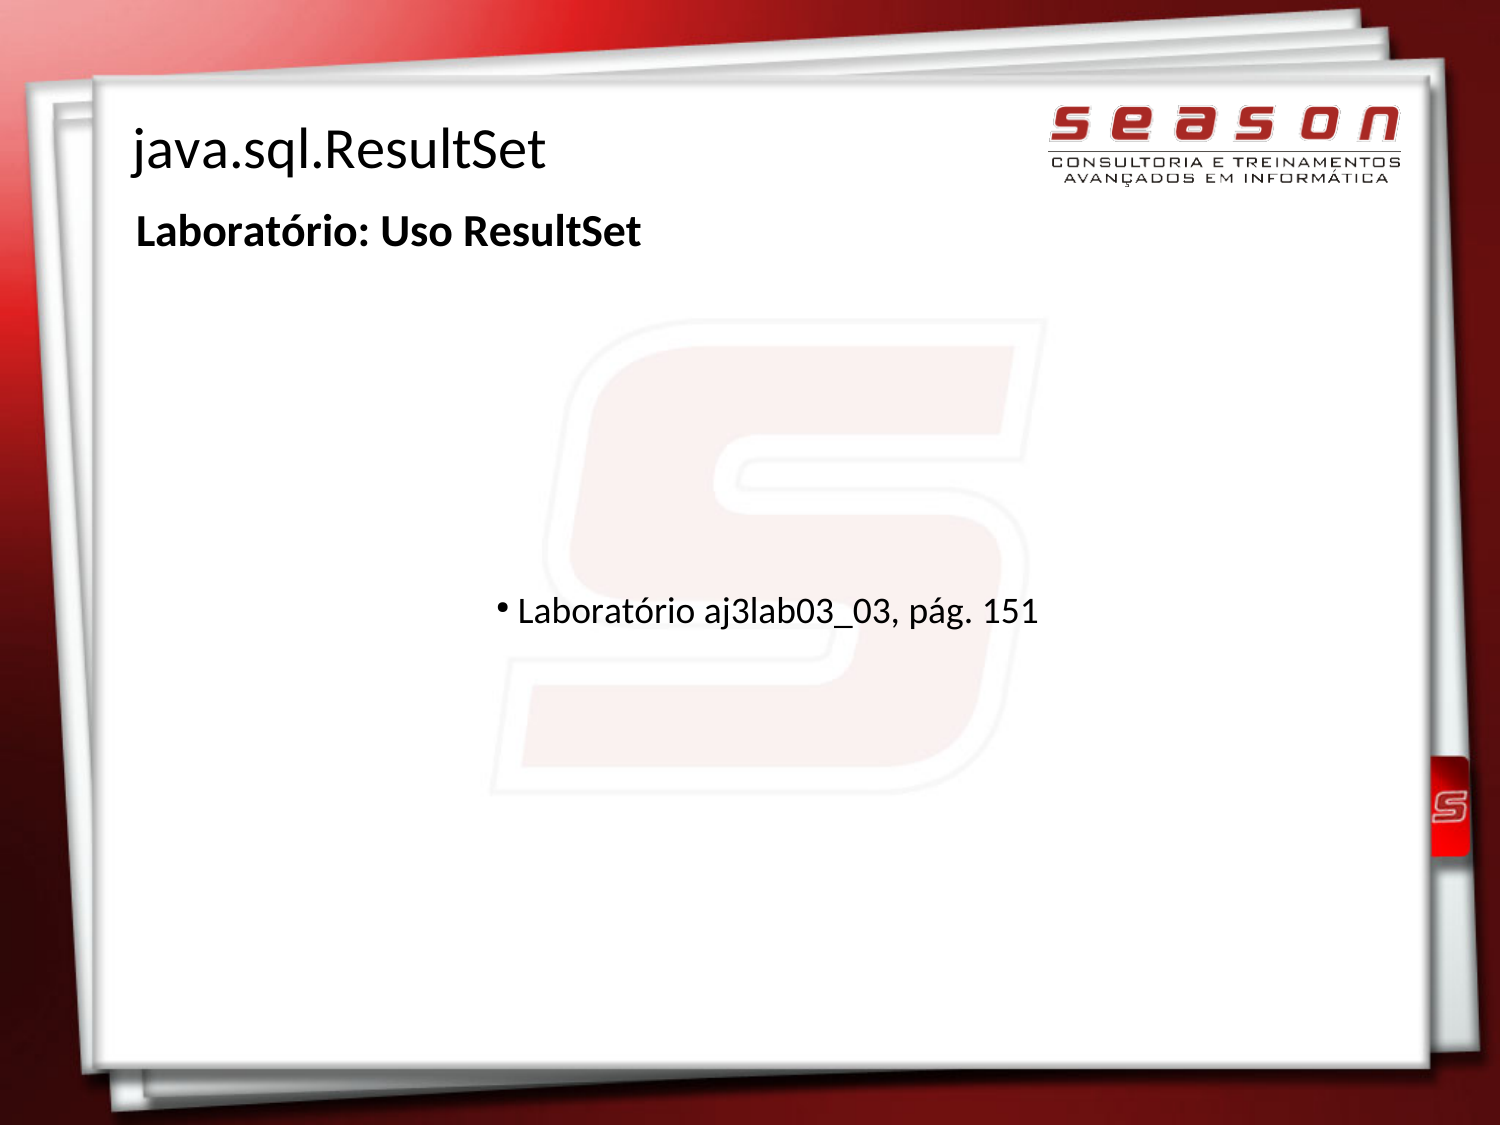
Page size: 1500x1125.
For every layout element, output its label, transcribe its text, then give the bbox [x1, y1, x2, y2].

text_box Laboratório aj3lab03_03, pág. 151 [207, 283, 1328, 934]
title java.sql.ResultSet [118, 33, 1394, 257]
picture [0, 0, 1500, 1125]
text_box Laboratório: Uso ResultSet [119, 200, 1240, 256]
